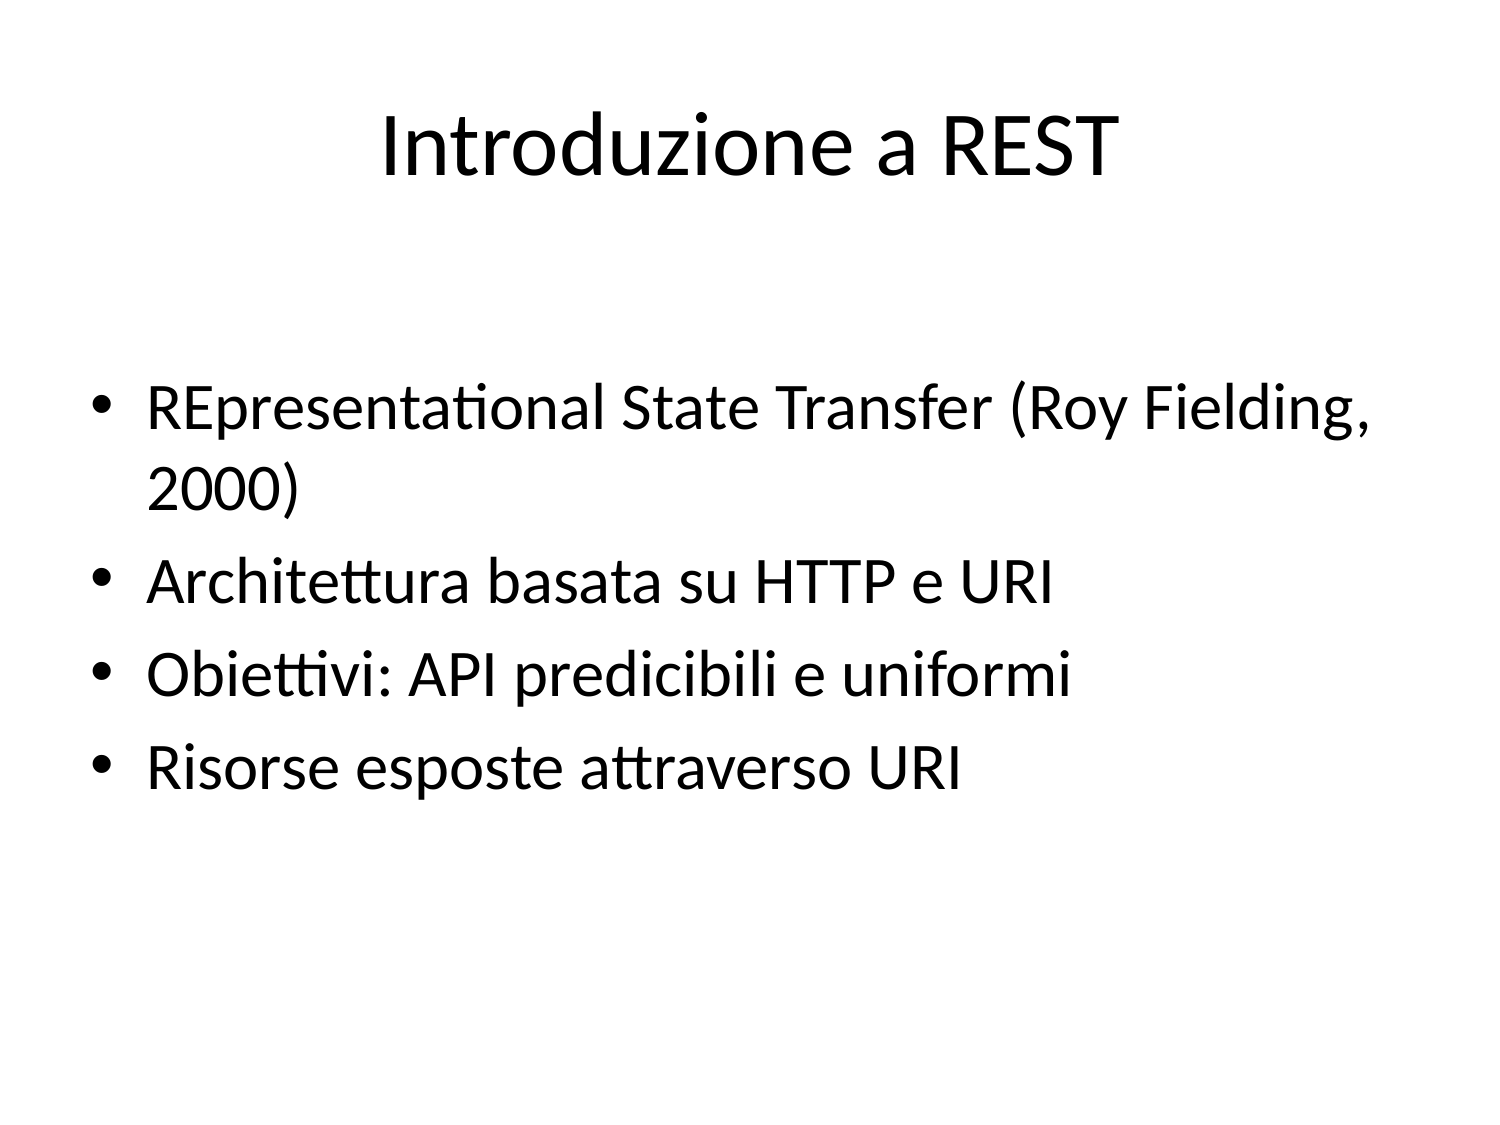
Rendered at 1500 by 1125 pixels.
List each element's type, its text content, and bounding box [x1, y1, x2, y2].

title Introduzione a REST [75, 45, 1425, 233]
list REpresentational State Transfer (Roy Fielding, 2000) Architettura basata su HTTP e URI Obiettivi: API predicibili e uniformi Risorse esposte attraverso URI [75, 262, 1425, 1005]
